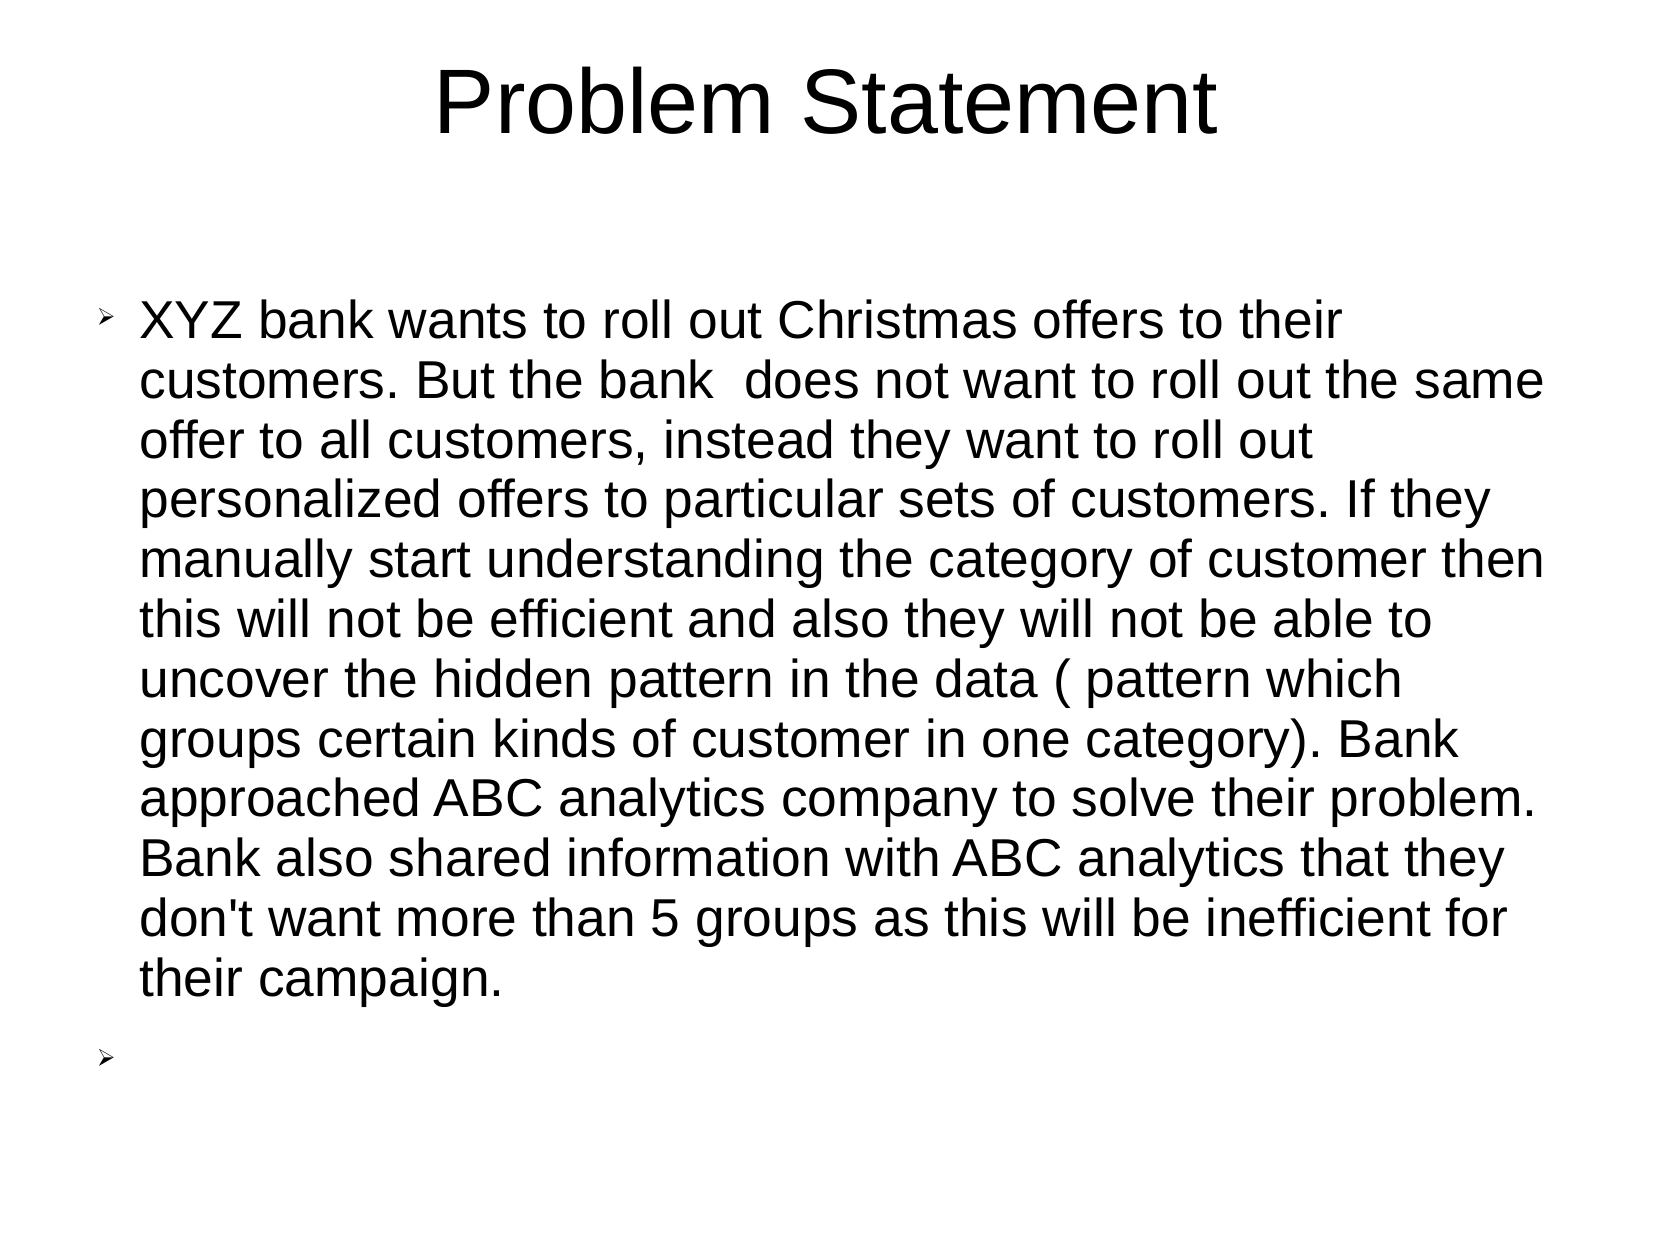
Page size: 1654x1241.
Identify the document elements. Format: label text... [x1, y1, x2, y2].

list XYZ bank wants to roll out Christmas offers to their customers. But the bank does not want to roll out the same offer to all customers, instead they want to roll out personalized offers to particular sets of customers. If they manually start understanding the category of customer then this will not be efficient and also they will not be able to uncover the hidden pattern in the data ( pattern which groups certain kinds of customer in one category). Bank approached ABC analytics company to solve their problem. Bank also shared information with ABC analytics that they don't want more than 5 groups as this will be inefficient for their campaign. [82, 290, 1571, 1010]
title Problem Statement [82, 49, 1571, 257]
